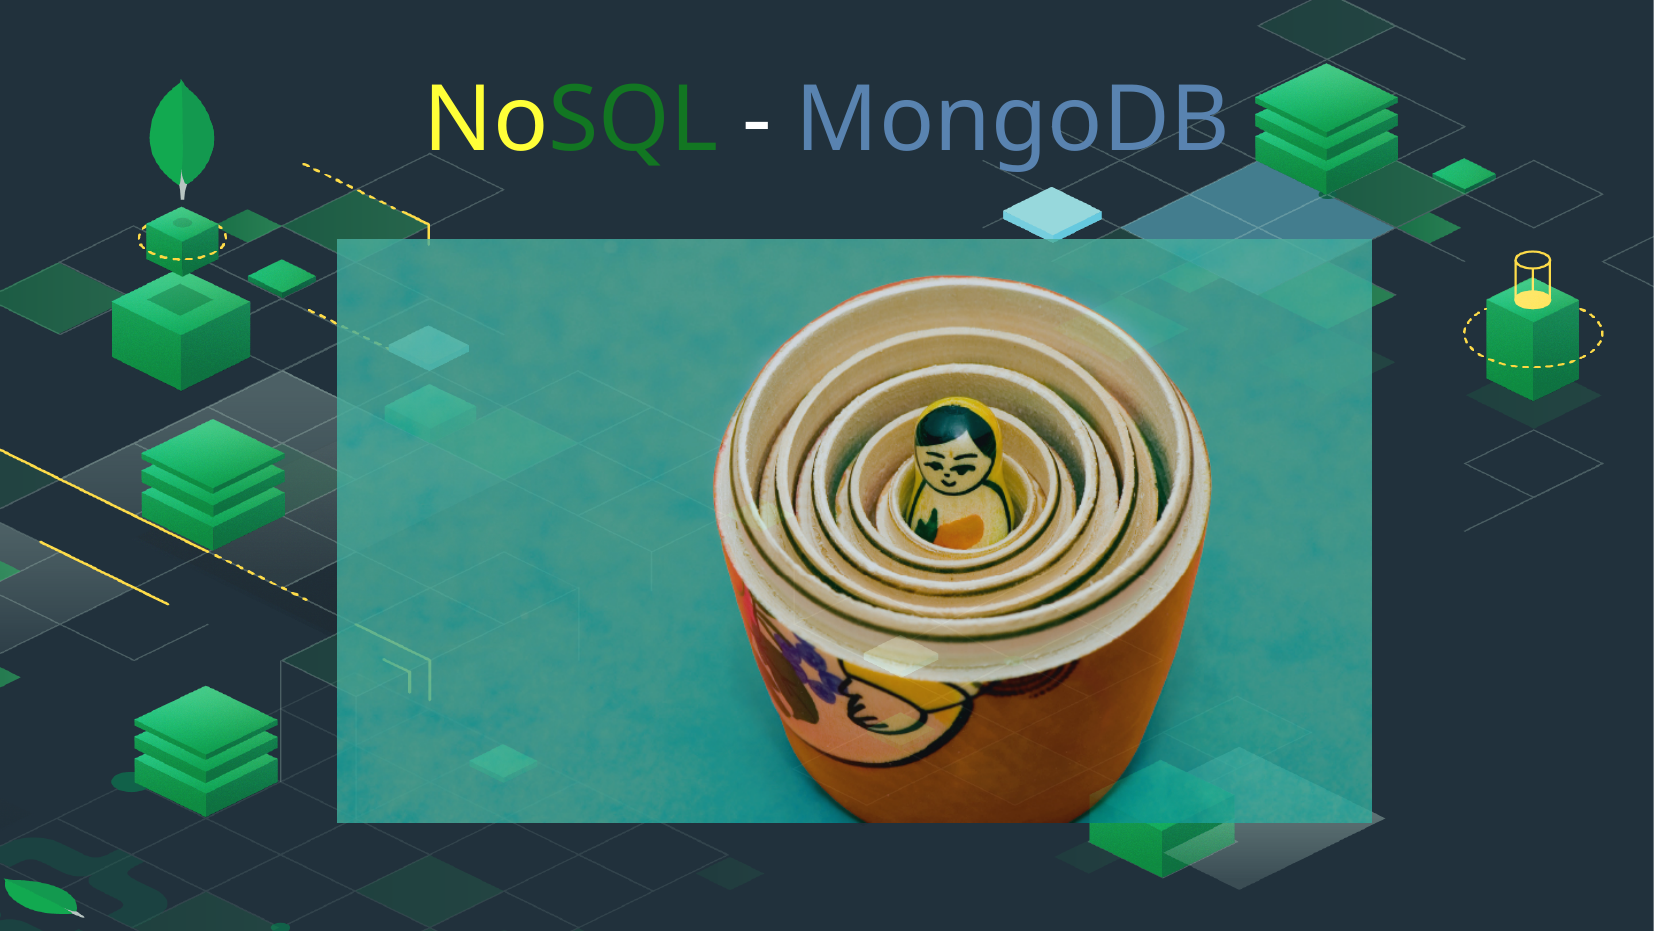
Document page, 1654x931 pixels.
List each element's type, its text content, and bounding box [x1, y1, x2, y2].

picture [0, 0, 1654, 931]
title NoSQL - MongoDB [82, 37, 1571, 193]
